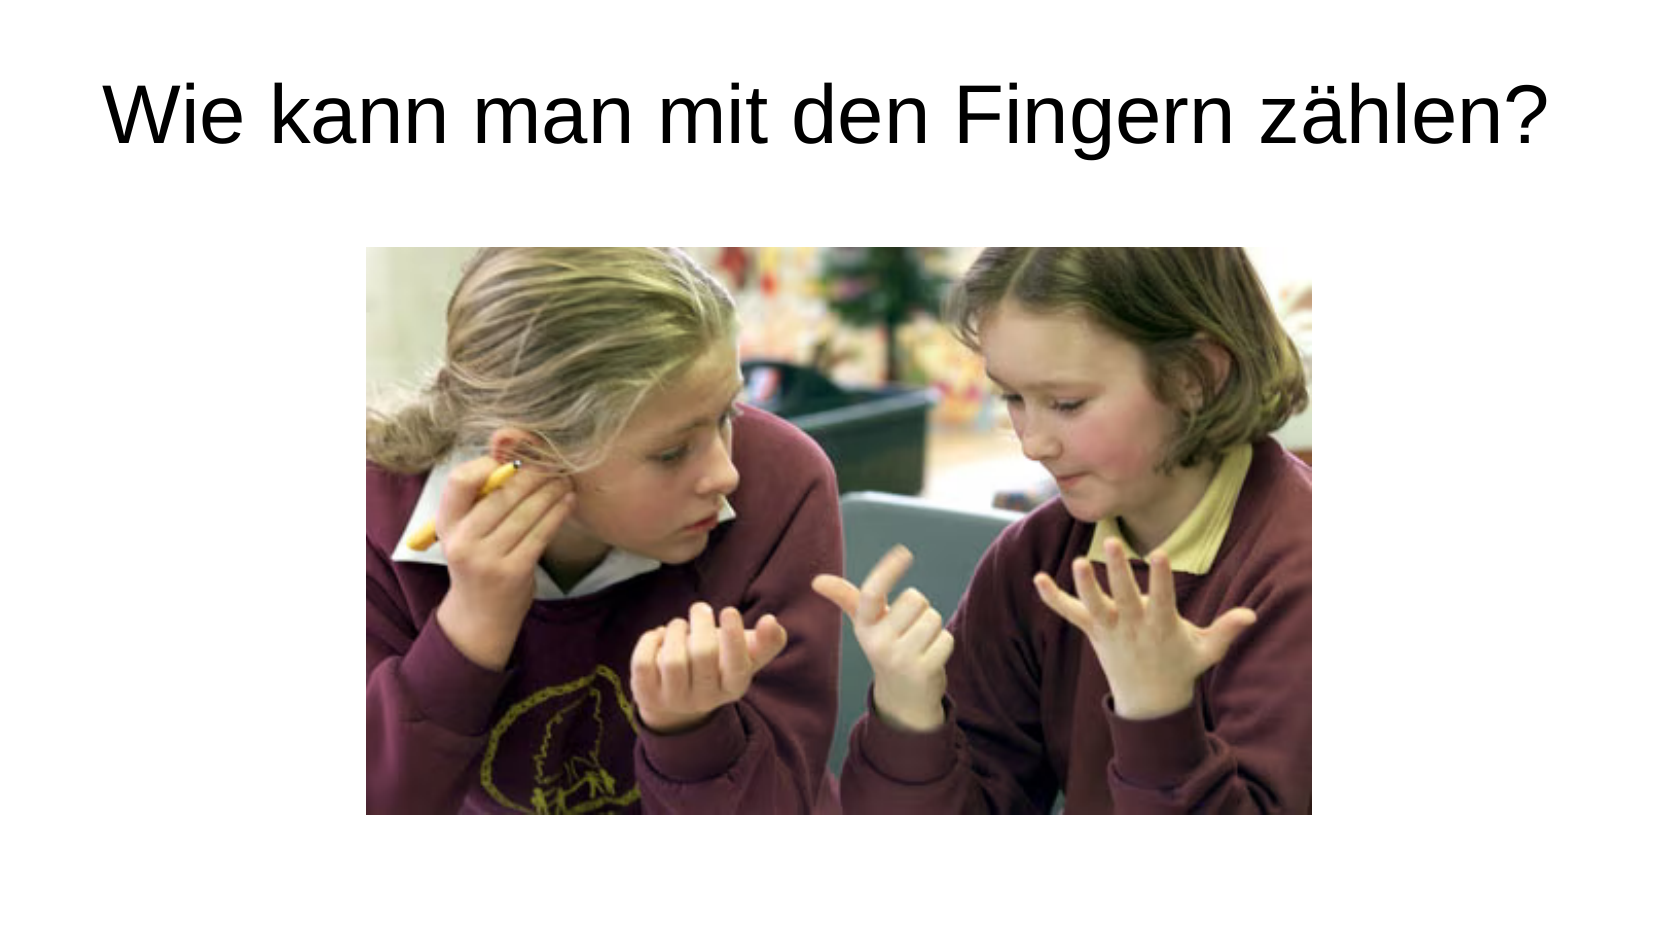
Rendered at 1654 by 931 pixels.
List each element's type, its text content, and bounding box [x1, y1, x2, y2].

title Wie kann man mit den Fingern zählen? [82, 37, 1571, 193]
picture [366, 247, 1312, 815]
